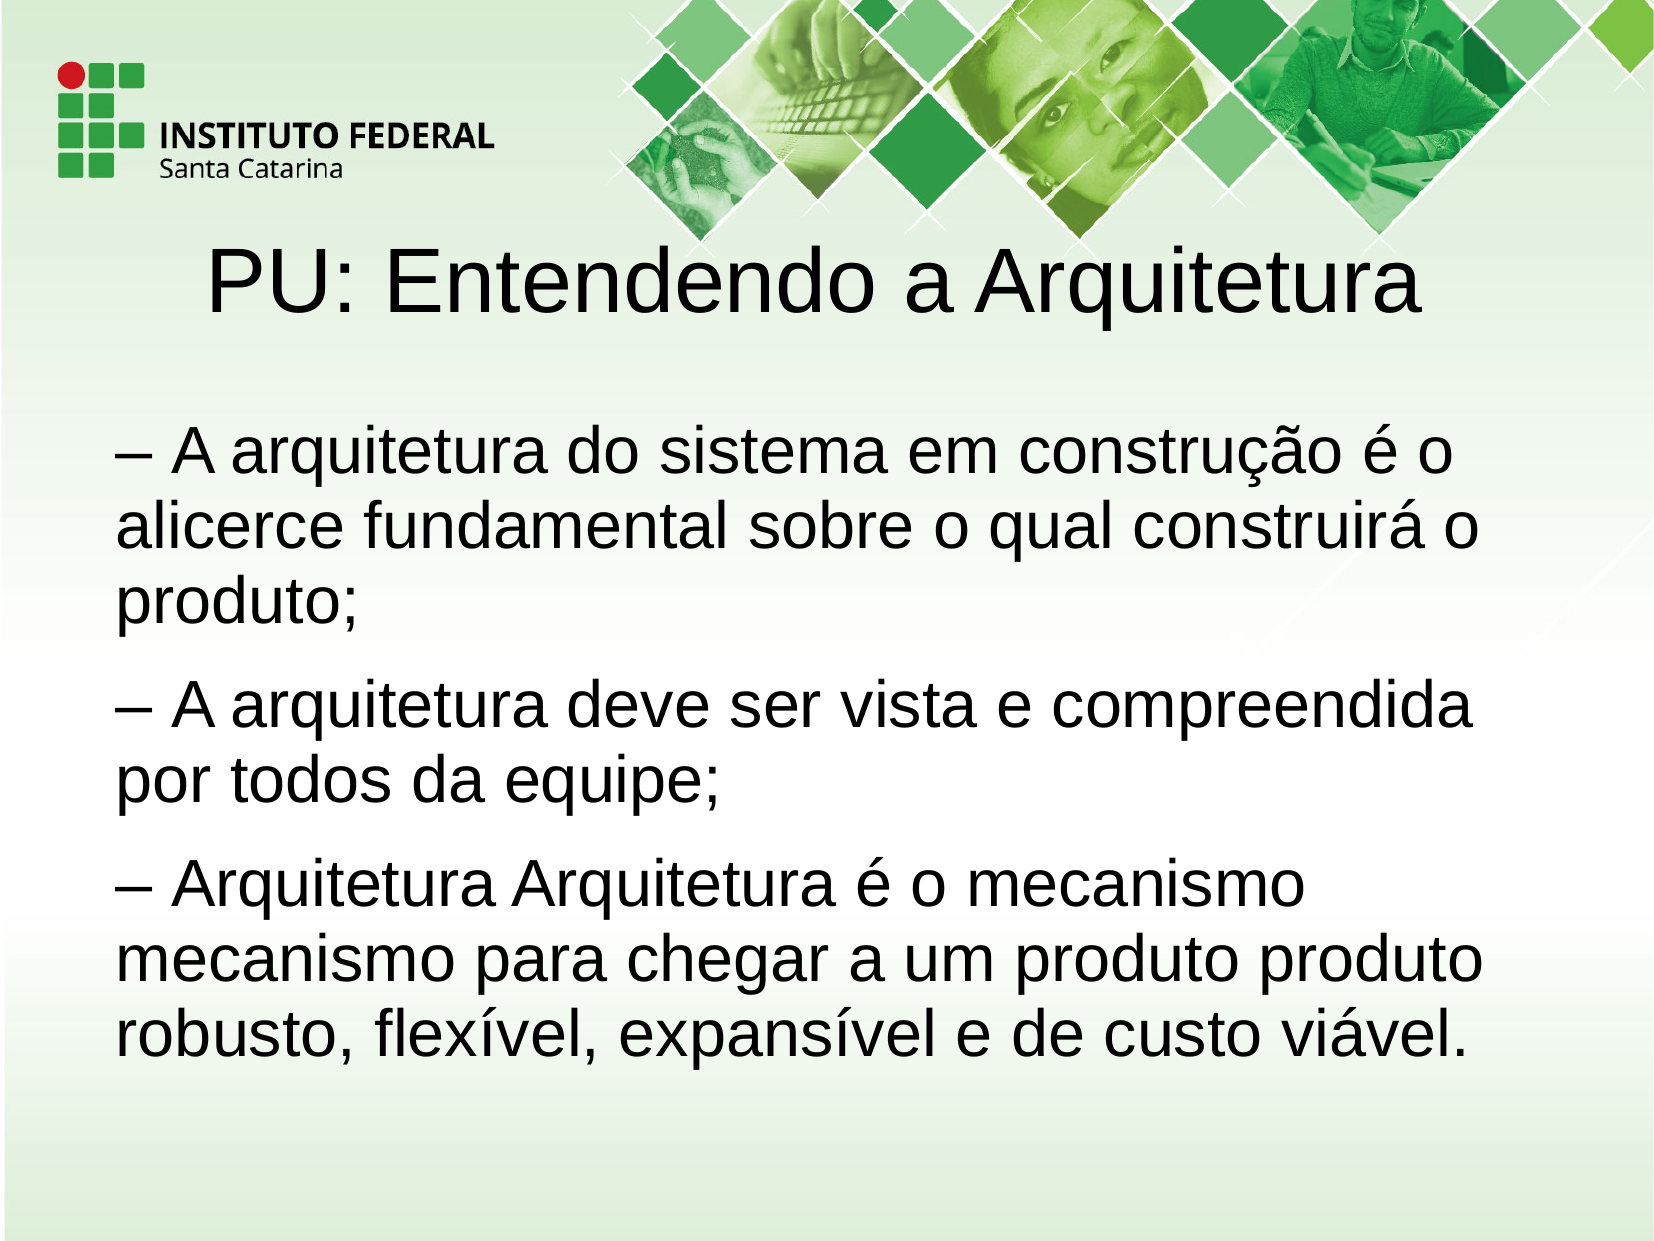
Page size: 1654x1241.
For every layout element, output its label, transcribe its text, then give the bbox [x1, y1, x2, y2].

title PU: Entendendo a Arquitetura [70, 177, 1559, 385]
list – A arquitetura do sistema em construção é o alicerce fundamental sobre o qual construirá o produto; – A arquitetura deve ser vista e compreendida por todos da equipe; – Arquitetura Arquitetura é o mecanismo mecanismo para chegar a um produto produto robusto, flexível, expansível e de custo viável. [115, 413, 1571, 1133]
picture [1, 0, 1654, 1241]
